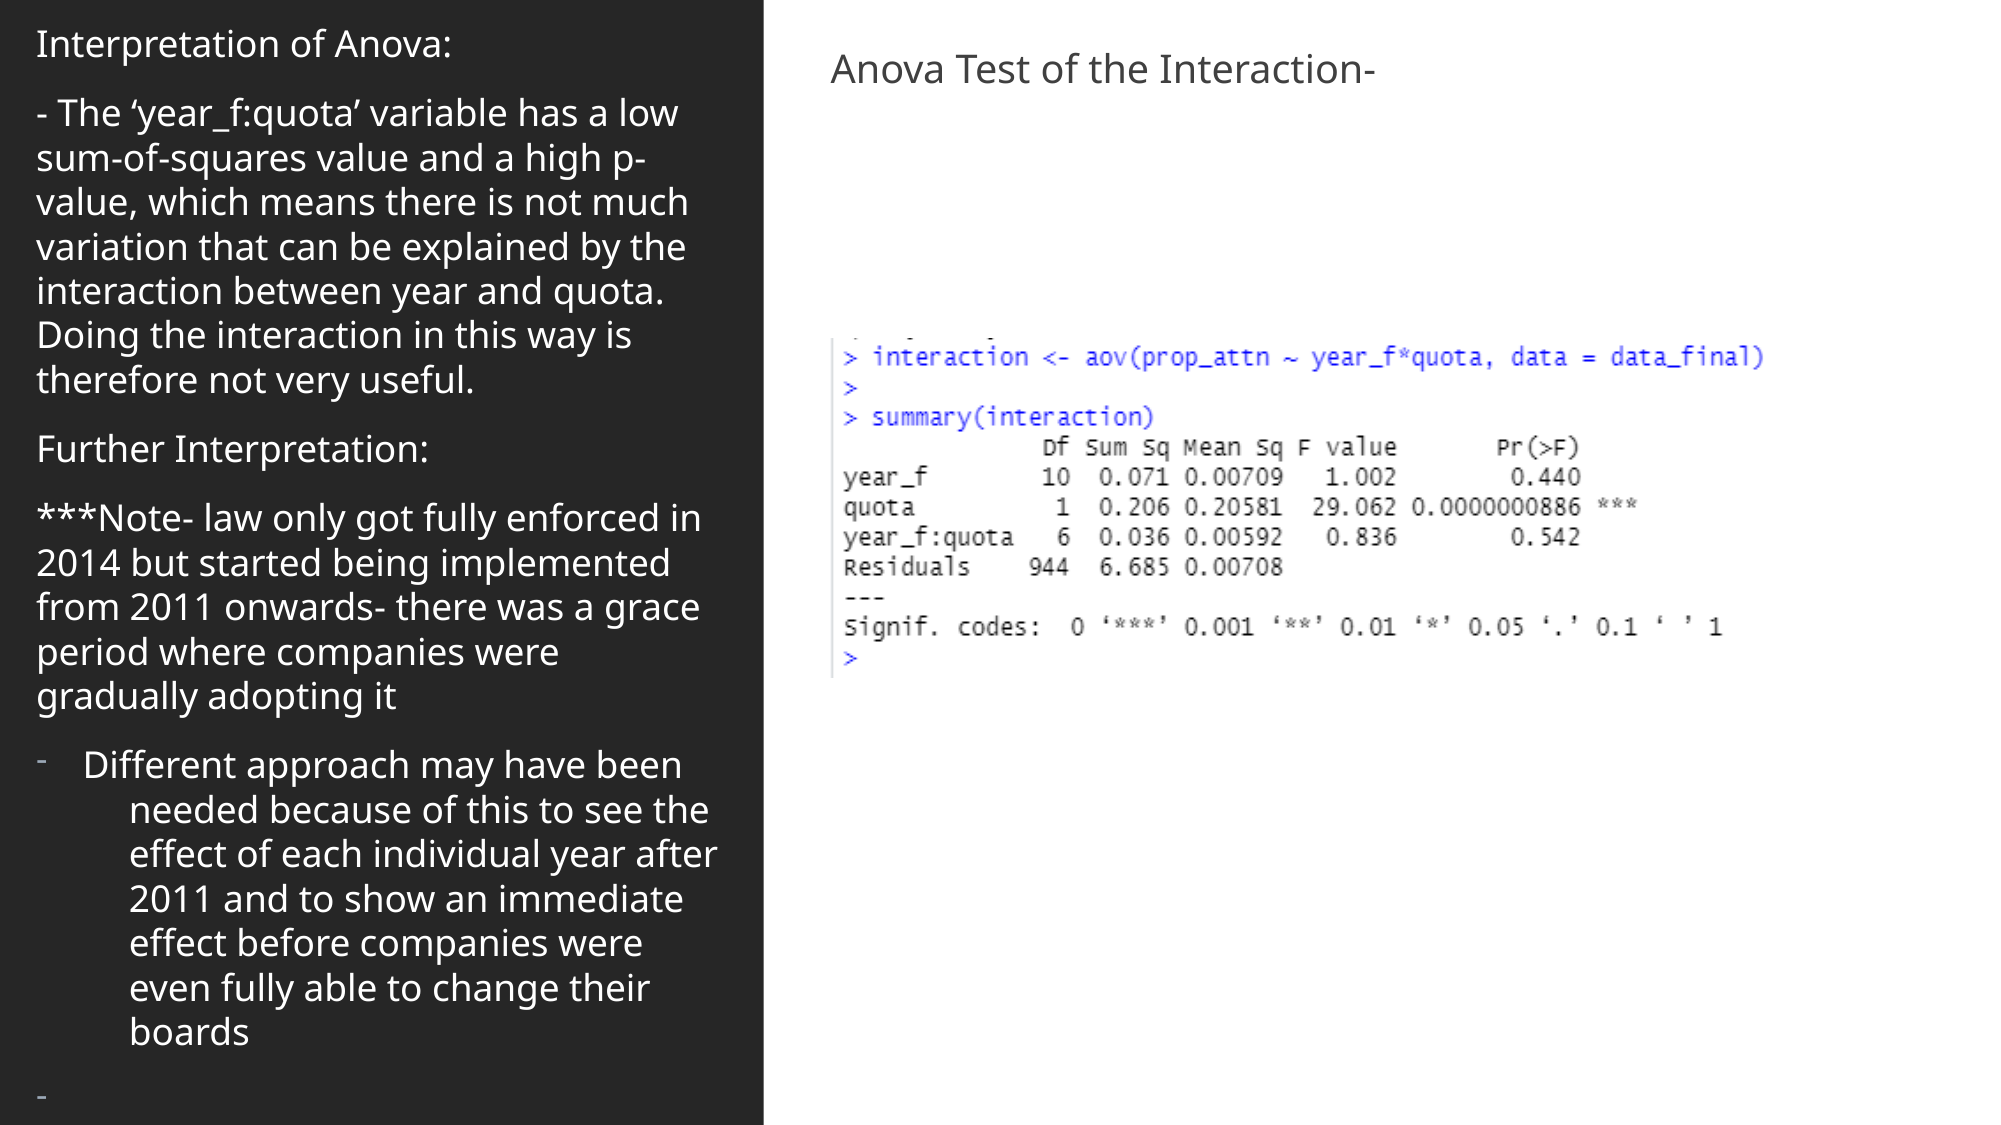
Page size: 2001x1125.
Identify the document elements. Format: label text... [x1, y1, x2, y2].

list Interpretation of Anova: - The ‘year_f:quota’ variable has a low sum-of-squares value and a high p-value, which means there is not much variation that can be explained by the interaction between year and quota. Doing the interaction in this way is therefore not very useful. Further Interpretation: ***Note- law only got fully enforced in 2014 but started being implemented from 2011 onwards- there was a grace period where companies were gradually adopting it Different approach may have been needed because of this to see the effect of each individual year after 2011 and to show an immediate effect before companies were even fully able to change their boards [21, 12, 736, 1067]
picture [830, 338, 1961, 678]
text_box Anova Test of the Interaction- [815, 31, 1789, 901]
